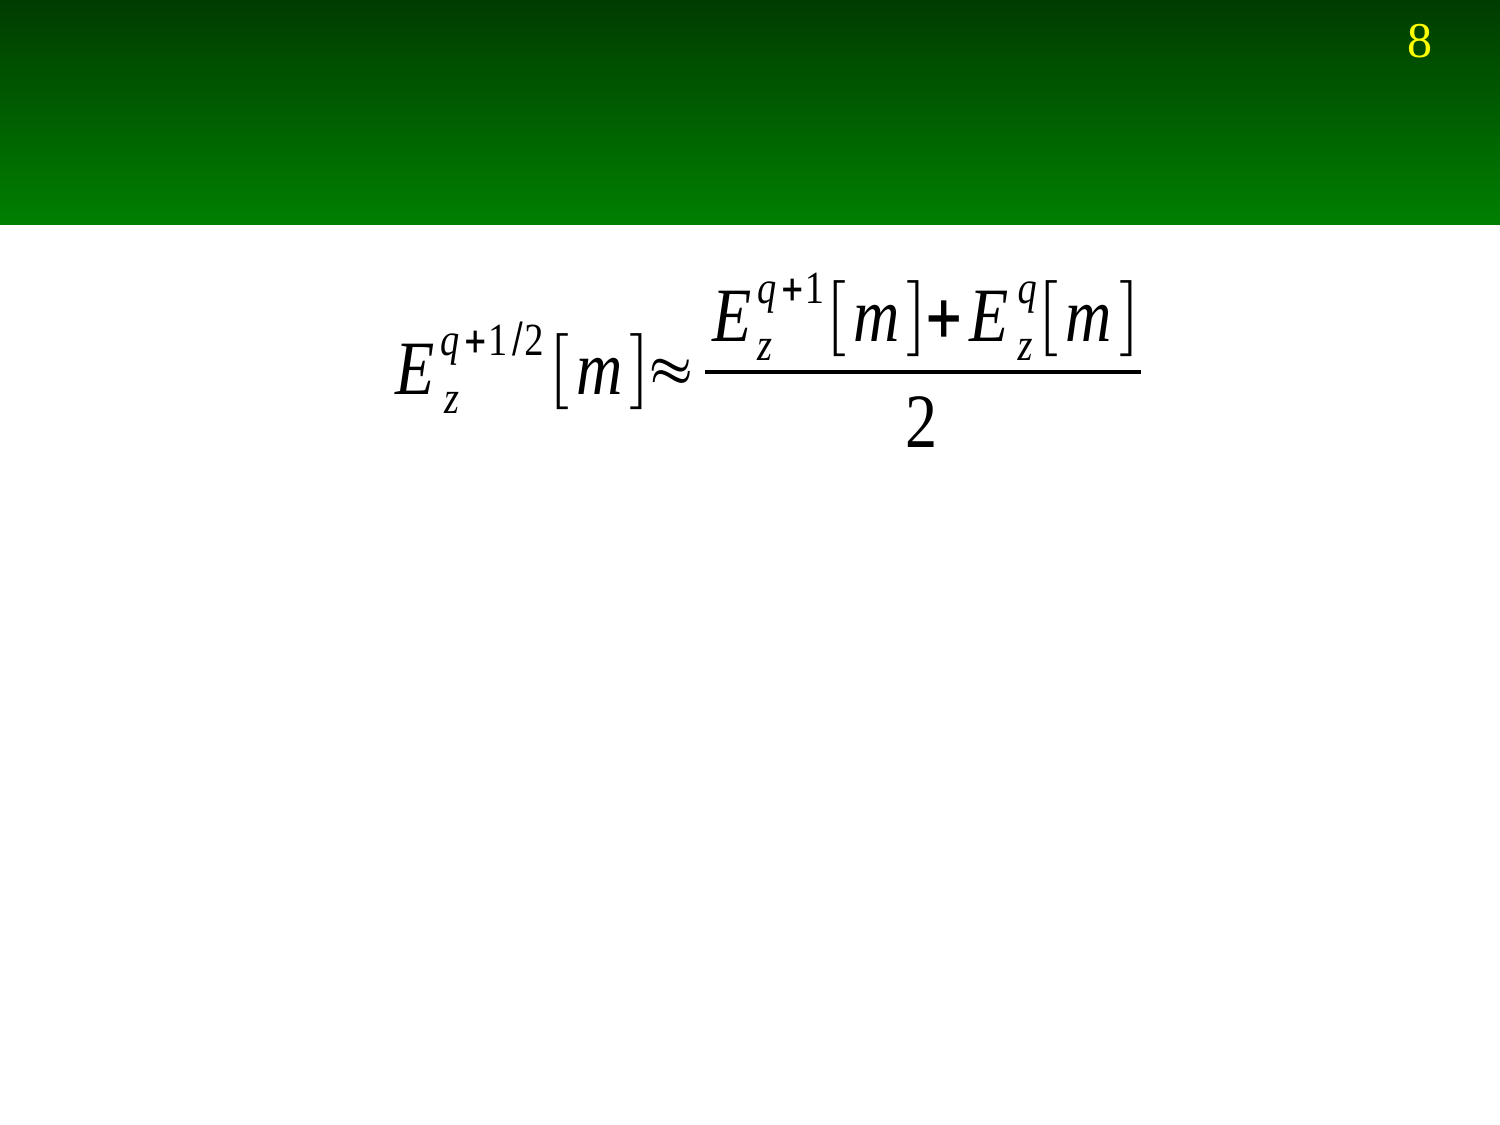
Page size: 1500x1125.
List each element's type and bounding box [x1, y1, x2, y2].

chart [375, 259, 1158, 467]
